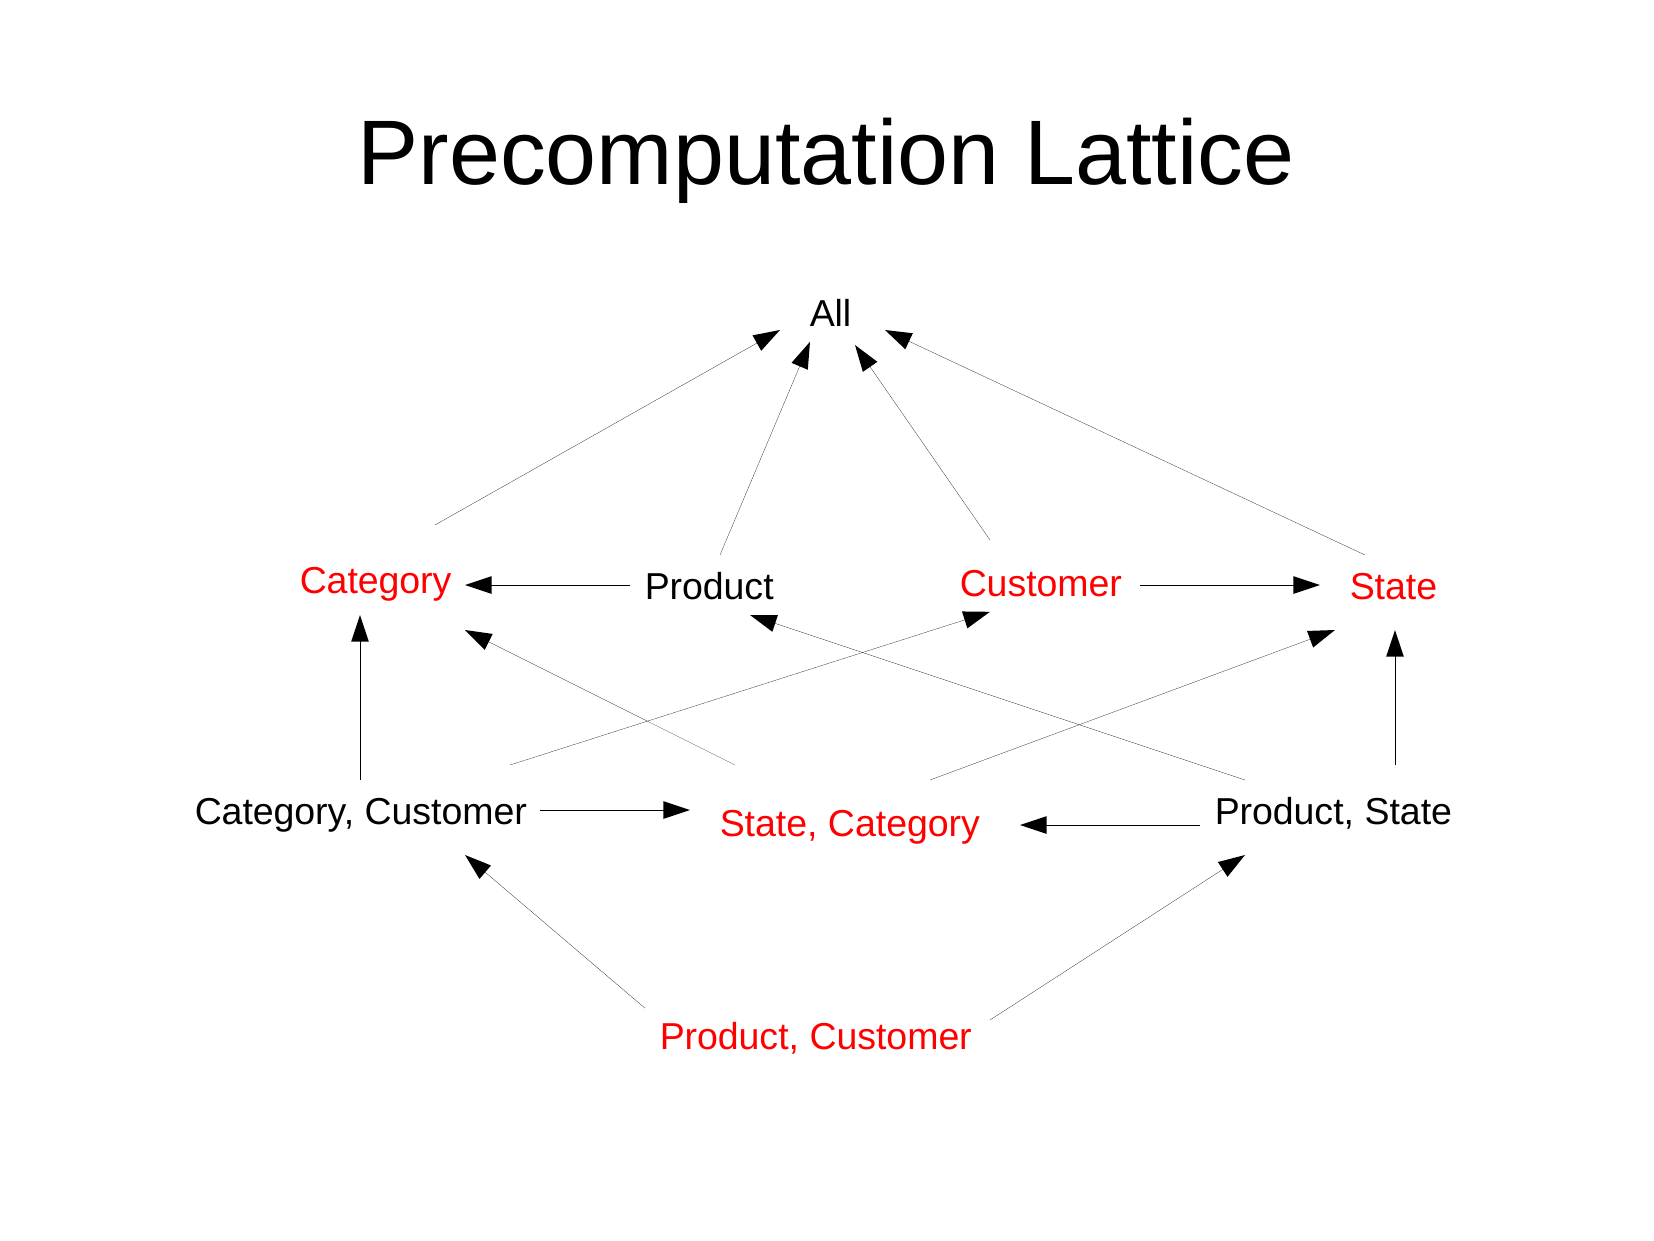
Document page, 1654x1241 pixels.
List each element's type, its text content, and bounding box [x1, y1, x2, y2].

text_box Product, State [1200, 783, 1561, 841]
text_box State, Category [705, 795, 1111, 852]
text_box Product, Customer [645, 1008, 991, 1066]
text_box Category, Customer [180, 783, 586, 841]
text_box State [1335, 558, 1456, 616]
text_box All [795, 285, 916, 342]
text_box Customer [945, 555, 1156, 612]
text_box Category [285, 551, 496, 609]
text_box Product [630, 558, 841, 616]
title Precomputation Lattice [82, 49, 1571, 257]
